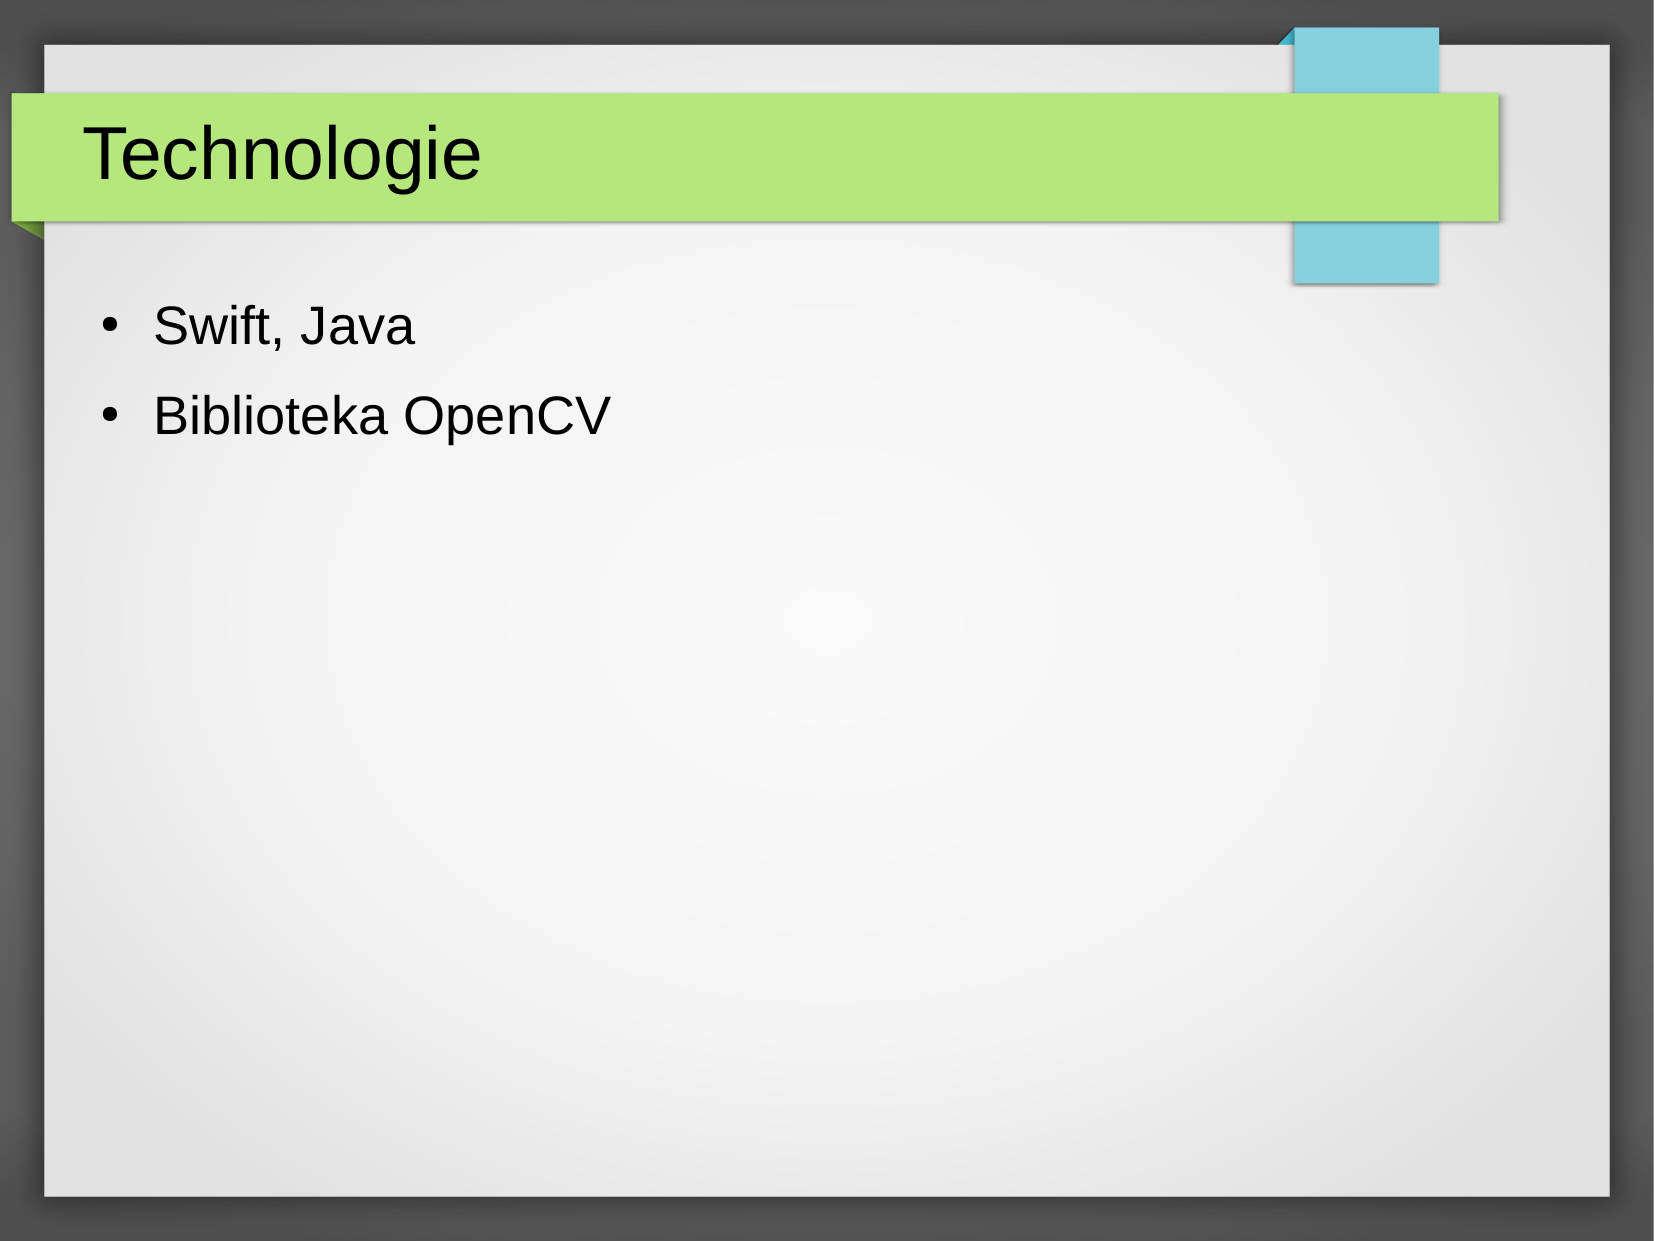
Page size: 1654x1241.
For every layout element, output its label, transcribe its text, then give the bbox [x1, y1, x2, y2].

list Swift, Java Biblioteka OpenCV [82, 295, 1571, 1015]
picture [0, 0, 1654, 1241]
title Technologie [82, 94, 1264, 213]
